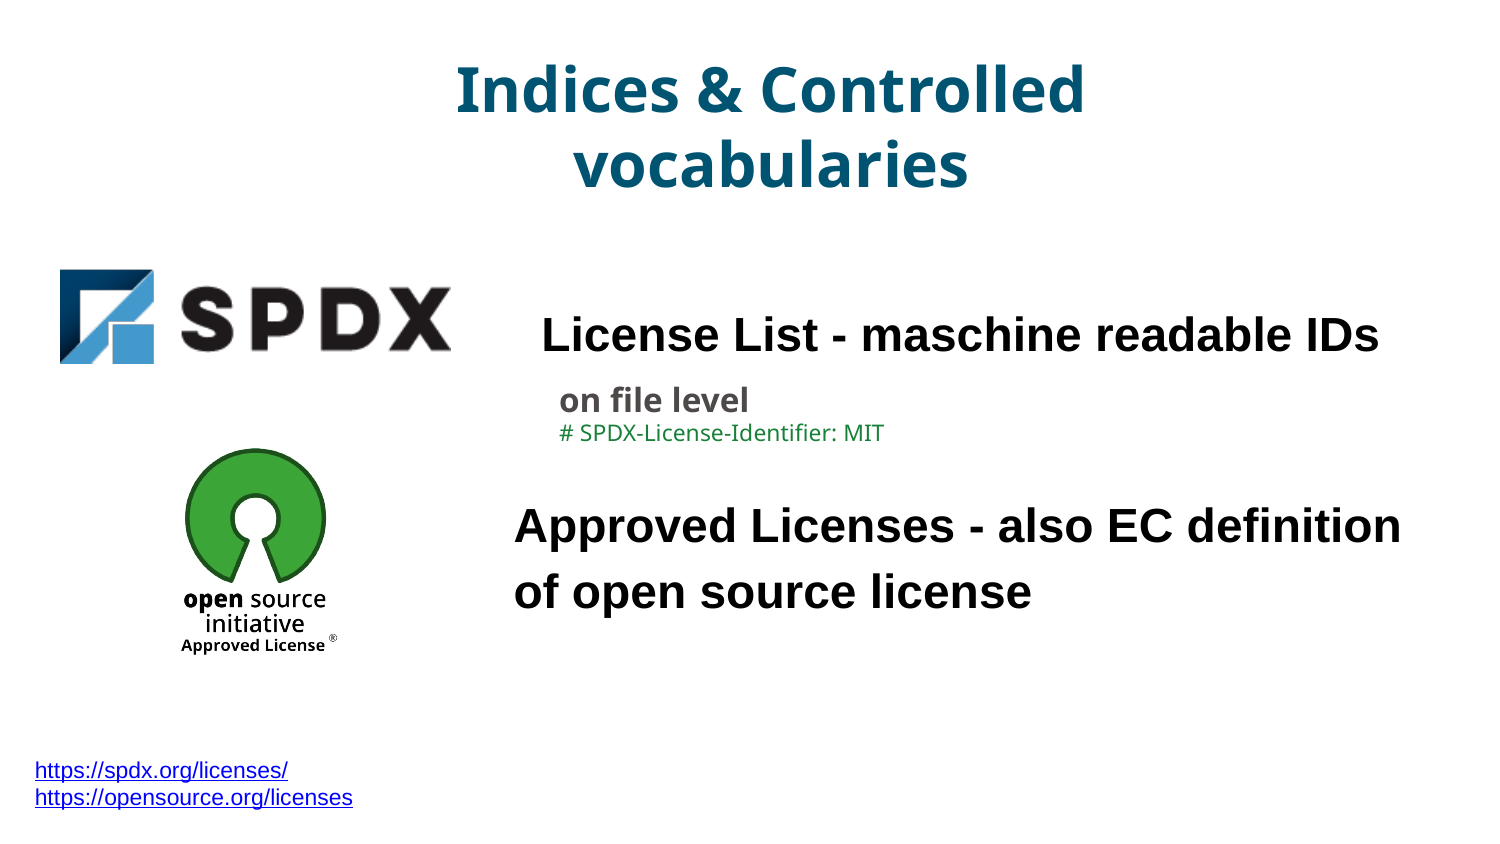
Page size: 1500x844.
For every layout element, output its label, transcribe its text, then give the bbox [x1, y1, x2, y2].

text_box License List - maschine readable IDs [526, 280, 1399, 377]
picture [169, 446, 342, 659]
text_box Indices & Controlled vocabularies [325, 44, 1218, 159]
text_box Approved Licenses - also EC definition of open source license [498, 471, 1463, 681]
text_box https://spdx.org/licenses/ https://opensource.org/licenses [19, 740, 1013, 826]
picture [60, 234, 451, 364]
text_box on file level # SPDX-License-Identifier: MIT [544, 363, 1037, 462]
